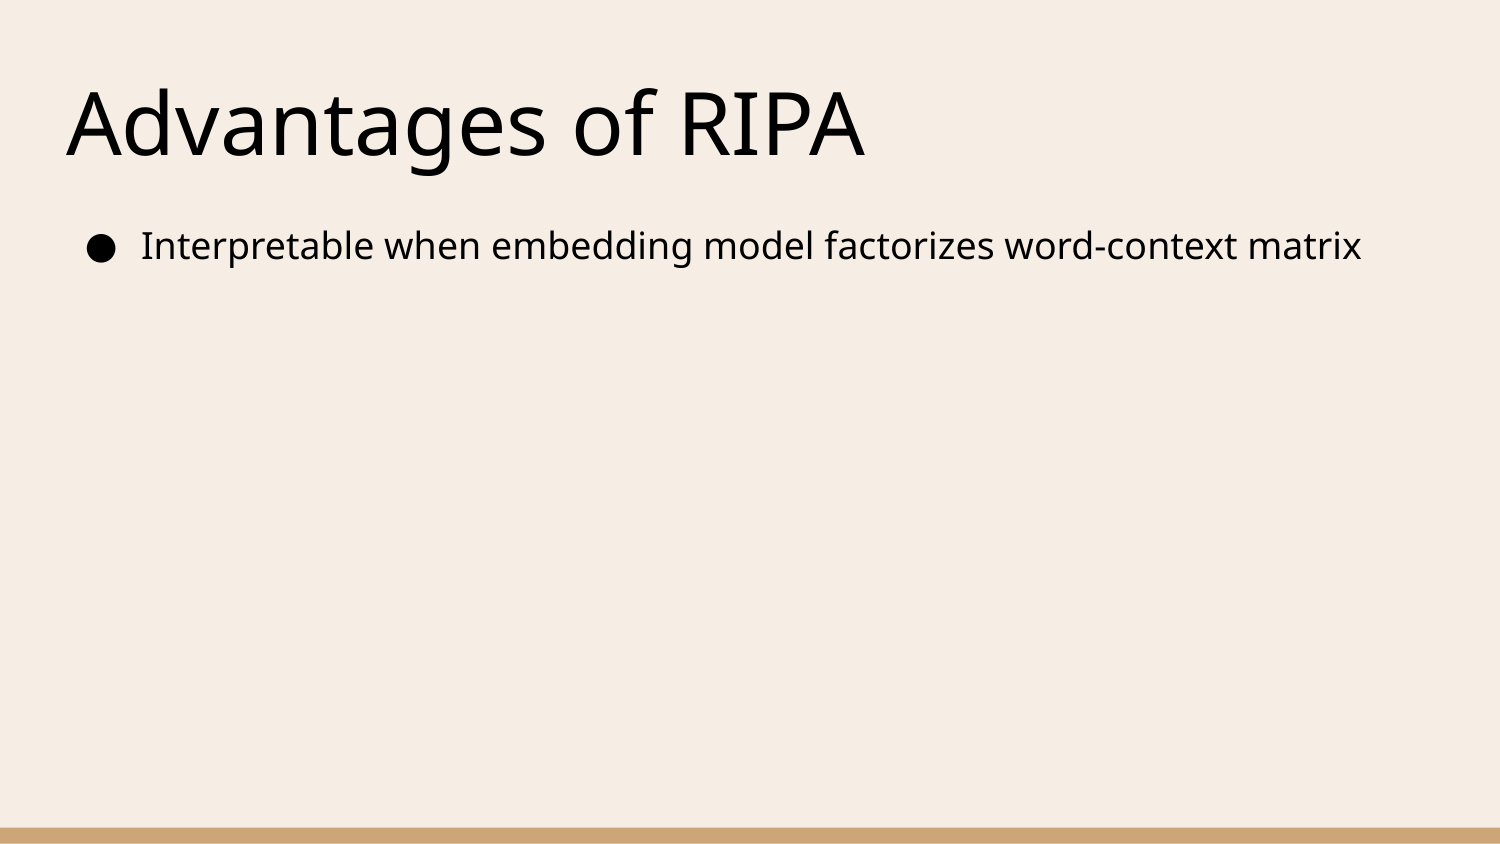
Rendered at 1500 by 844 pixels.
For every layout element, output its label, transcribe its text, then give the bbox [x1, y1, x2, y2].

list Interpretable when embedding model factorizes word-context matrix [51, 200, 1449, 751]
title Advantages of RIPA [51, 51, 1449, 189]
